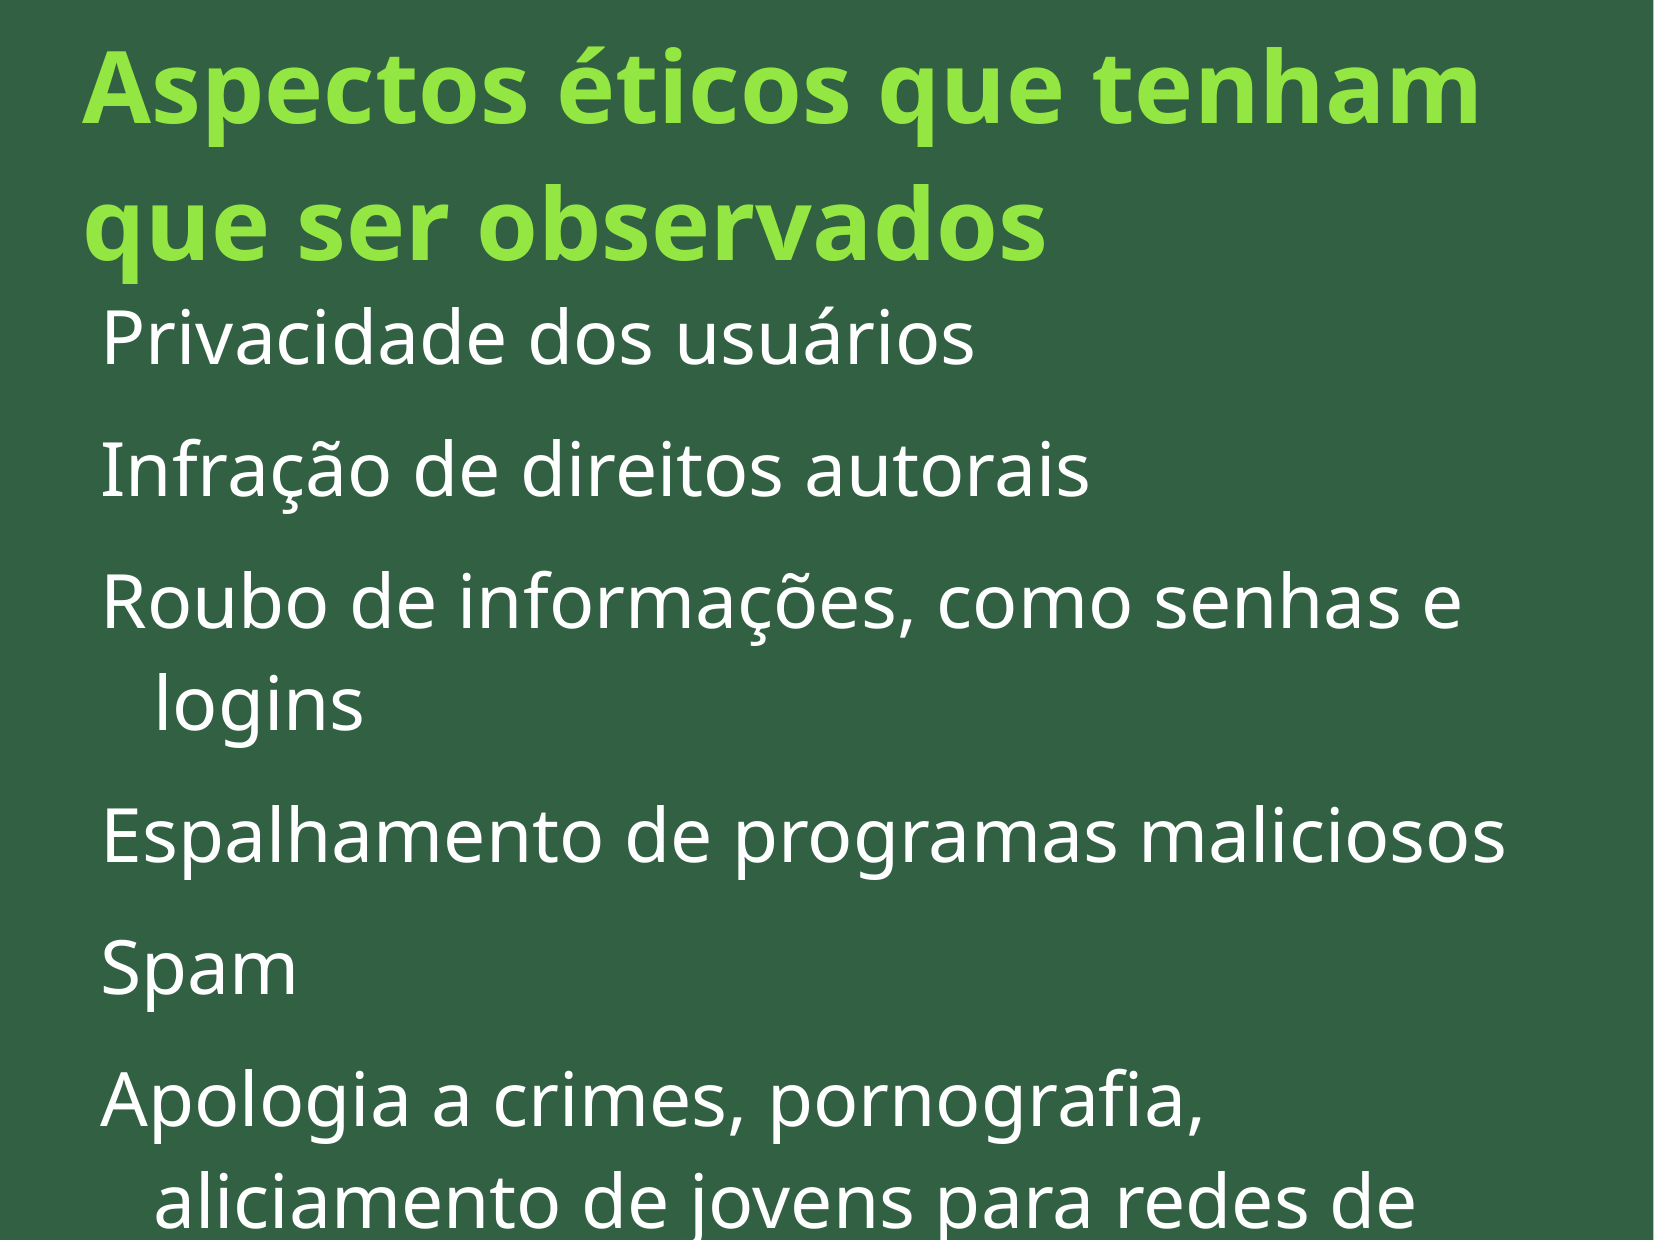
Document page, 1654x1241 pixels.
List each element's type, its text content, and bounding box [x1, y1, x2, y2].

list Privacidade dos usuários Infração de direitos autorais Roubo de informações, como senhas e logins Espalhamento de programas maliciosos Spam Apologia a crimes, pornografia, aliciamento de jovens para redes de pornografia e prostituição infantil, preconceito ou denegrimento à imagem de usuários [82, 284, 1571, 1216]
title Aspectos éticos que tenham que ser observados [82, 36, 1571, 269]
